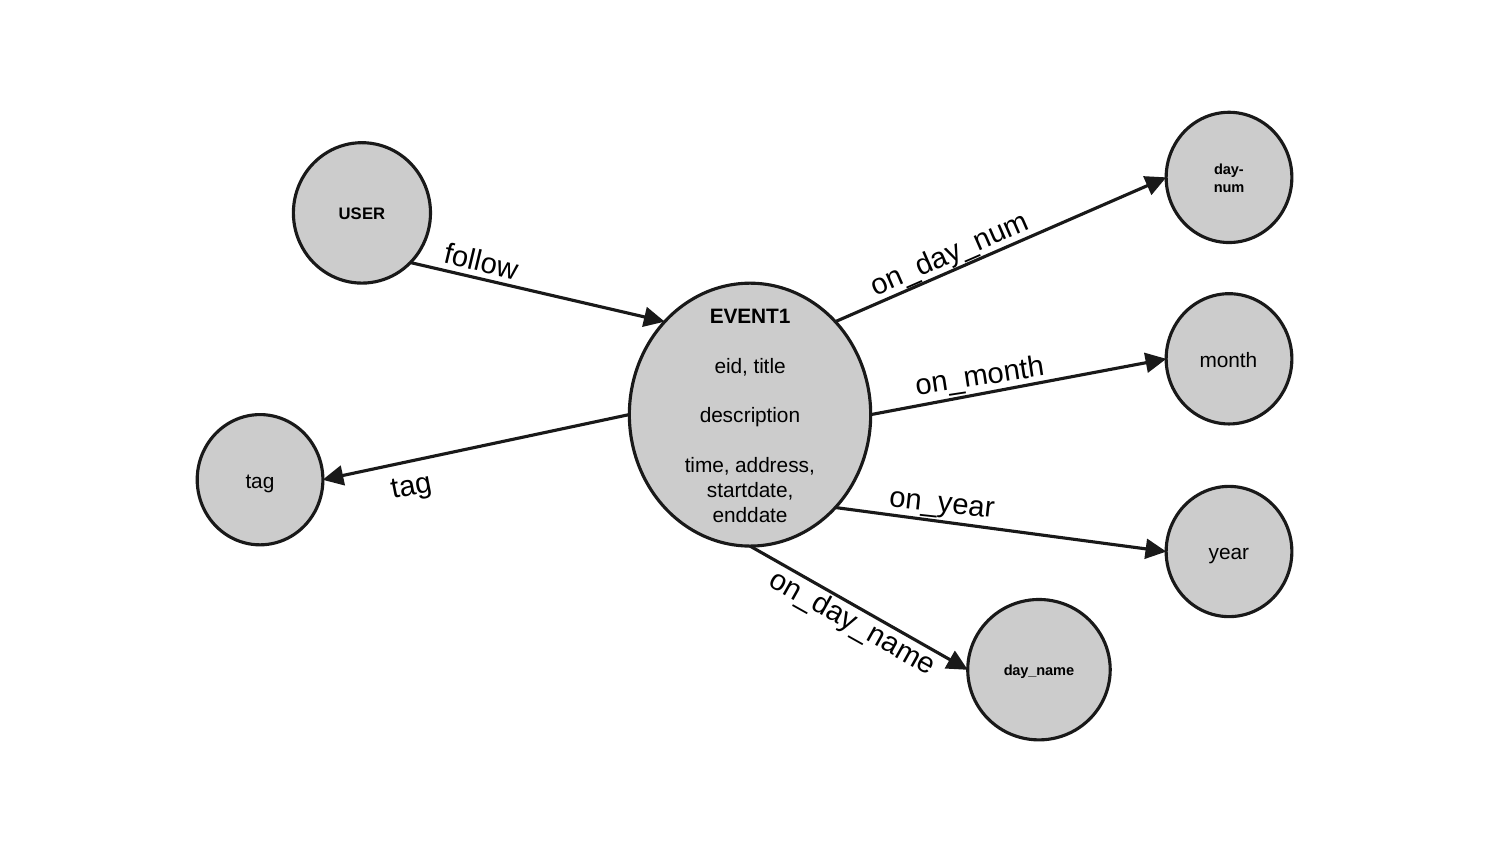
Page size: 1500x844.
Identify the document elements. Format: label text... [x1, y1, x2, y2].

text_box on_day_num [844, 147, 1120, 293]
text_box EVENT1 eid, title description time, address, startdate, enddate [629, 283, 871, 547]
text_box day-num [1166, 112, 1292, 243]
text_box tag [197, 414, 323, 545]
text_box on_year [874, 461, 1163, 526]
text_box USER [293, 142, 431, 284]
text_box on_month [895, 310, 1183, 388]
text_box tag [369, 402, 657, 492]
text_box month [1166, 293, 1292, 424]
text_box day_name [970, 599, 1111, 740]
text_box on_day_name [759, 539, 1025, 710]
text_box year [1166, 486, 1292, 617]
text_box follow [430, 216, 716, 316]
